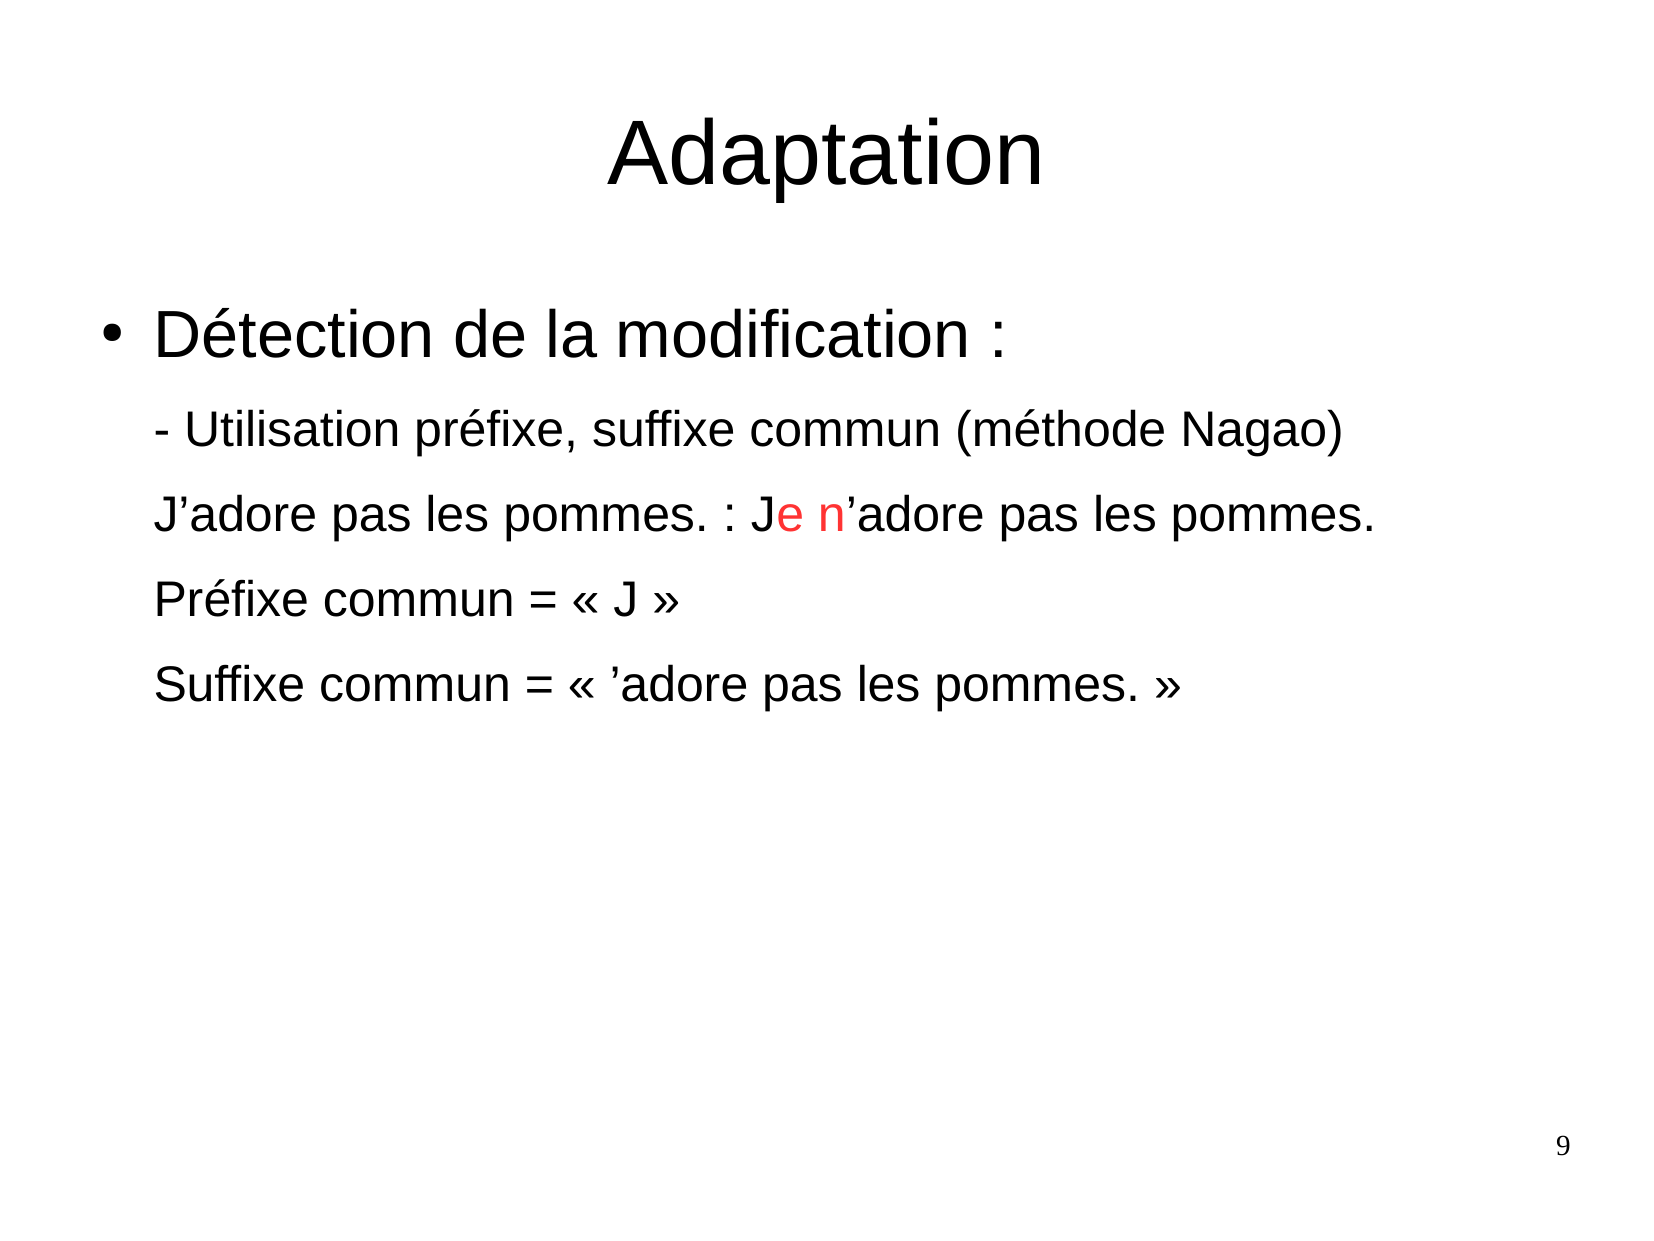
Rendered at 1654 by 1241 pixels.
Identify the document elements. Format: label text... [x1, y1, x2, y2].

title Adaptation [82, 49, 1571, 257]
list Détection de la modification : - Utilisation préfixe, suffixe commun (méthode Nagao) J’adore pas les pommes. : Je n’adore pas les pommes. Préfixe commun = « J » Suffixe commun = « ’adore pas les pommes. » [82, 296, 1571, 1016]
